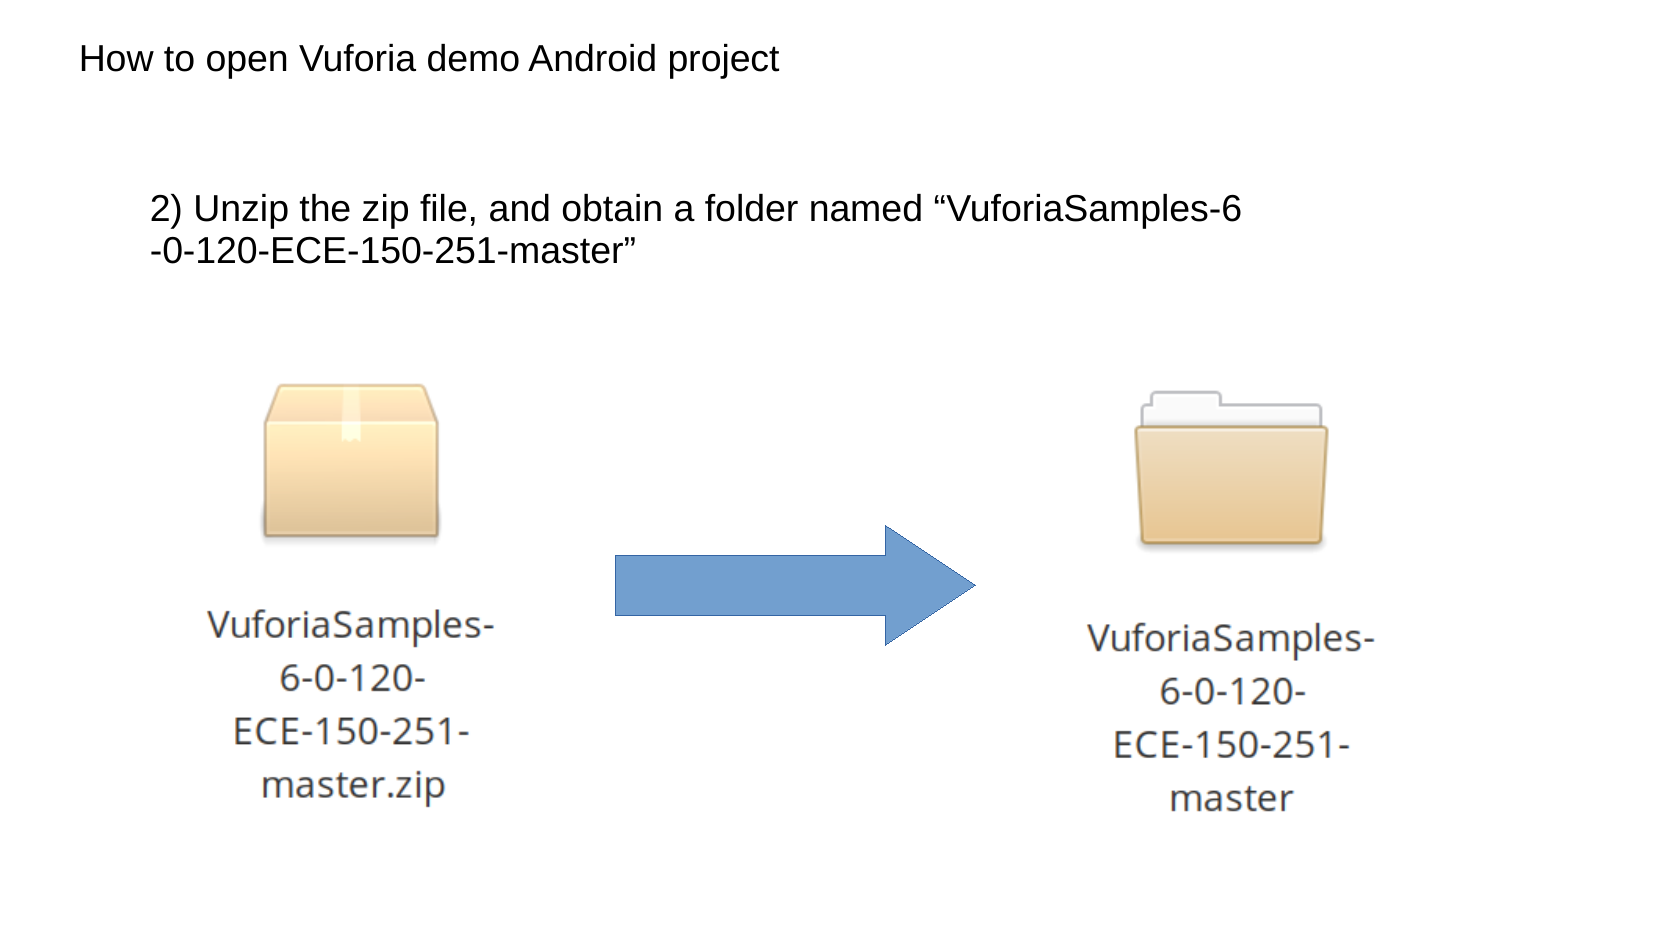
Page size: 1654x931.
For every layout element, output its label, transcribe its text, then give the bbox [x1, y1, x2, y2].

text_box [615, 525, 976, 646]
picture [1028, 344, 1426, 849]
text_box 2) Unzip the zip file, and obtain a folder named “VuforiaSamples-6 -0-120-ECE-150-251-master” [135, 180, 1258, 279]
text_box How to open Vuforia demo Android project [64, 30, 796, 87]
picture [195, 359, 511, 848]
